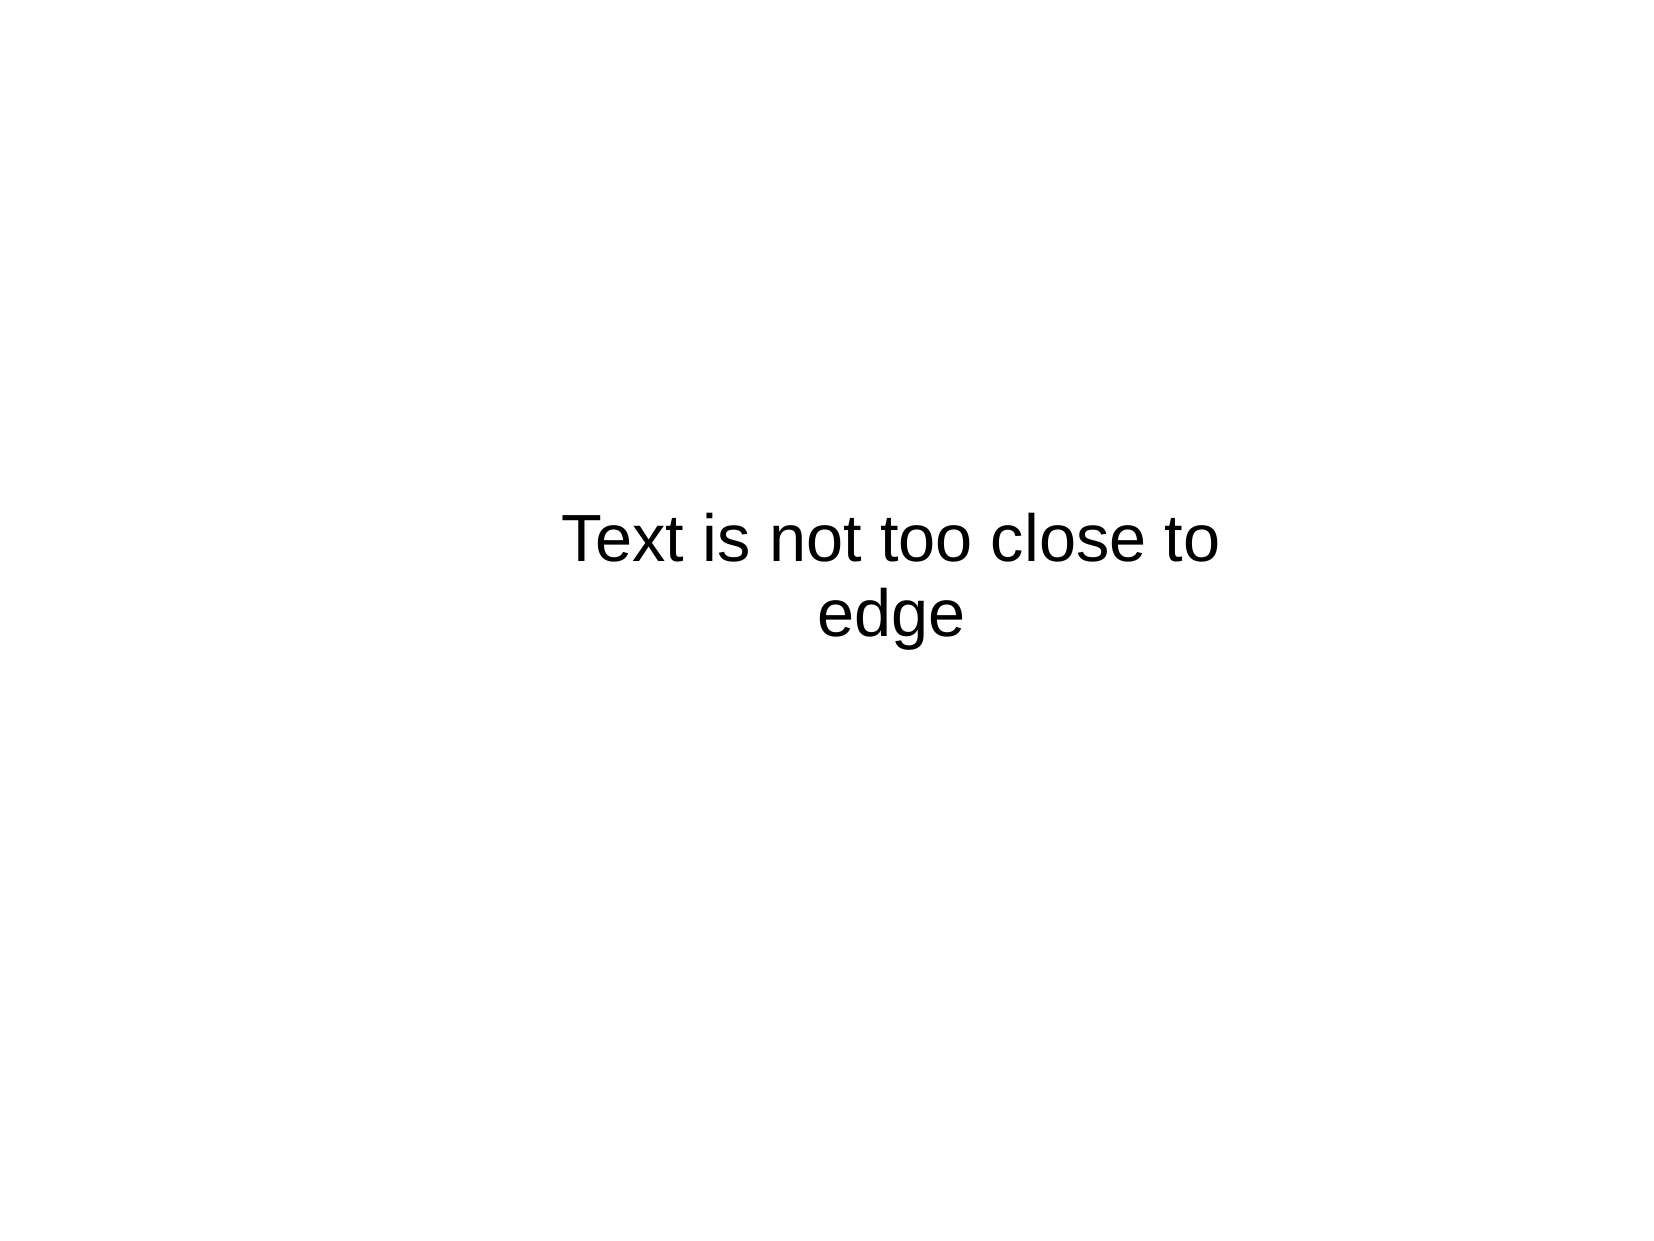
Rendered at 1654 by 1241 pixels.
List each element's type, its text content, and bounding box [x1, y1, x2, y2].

subtitle Text is not too close to edge [531, 501, 1252, 652]
